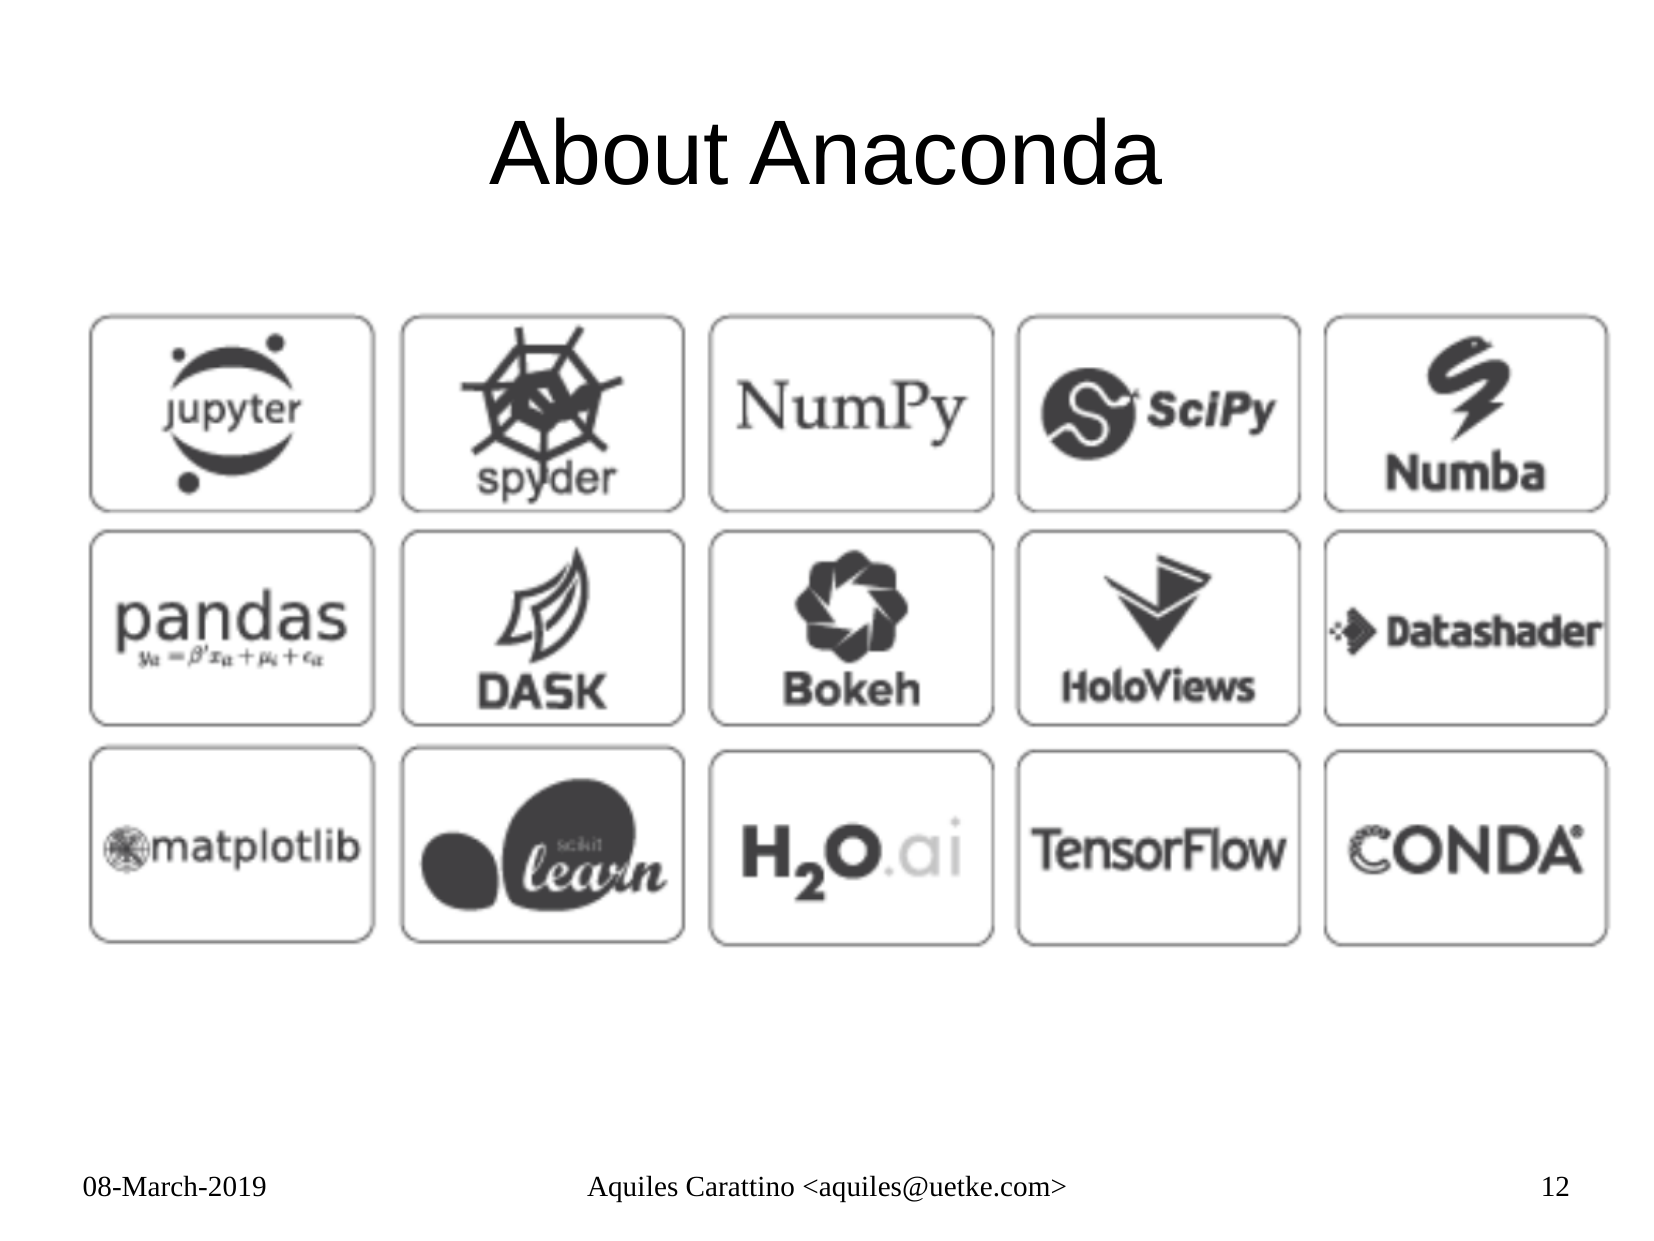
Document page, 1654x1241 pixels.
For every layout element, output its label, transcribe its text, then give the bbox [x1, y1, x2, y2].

title About Anaconda [82, 49, 1571, 194]
picture [20, 194, 1644, 1056]
